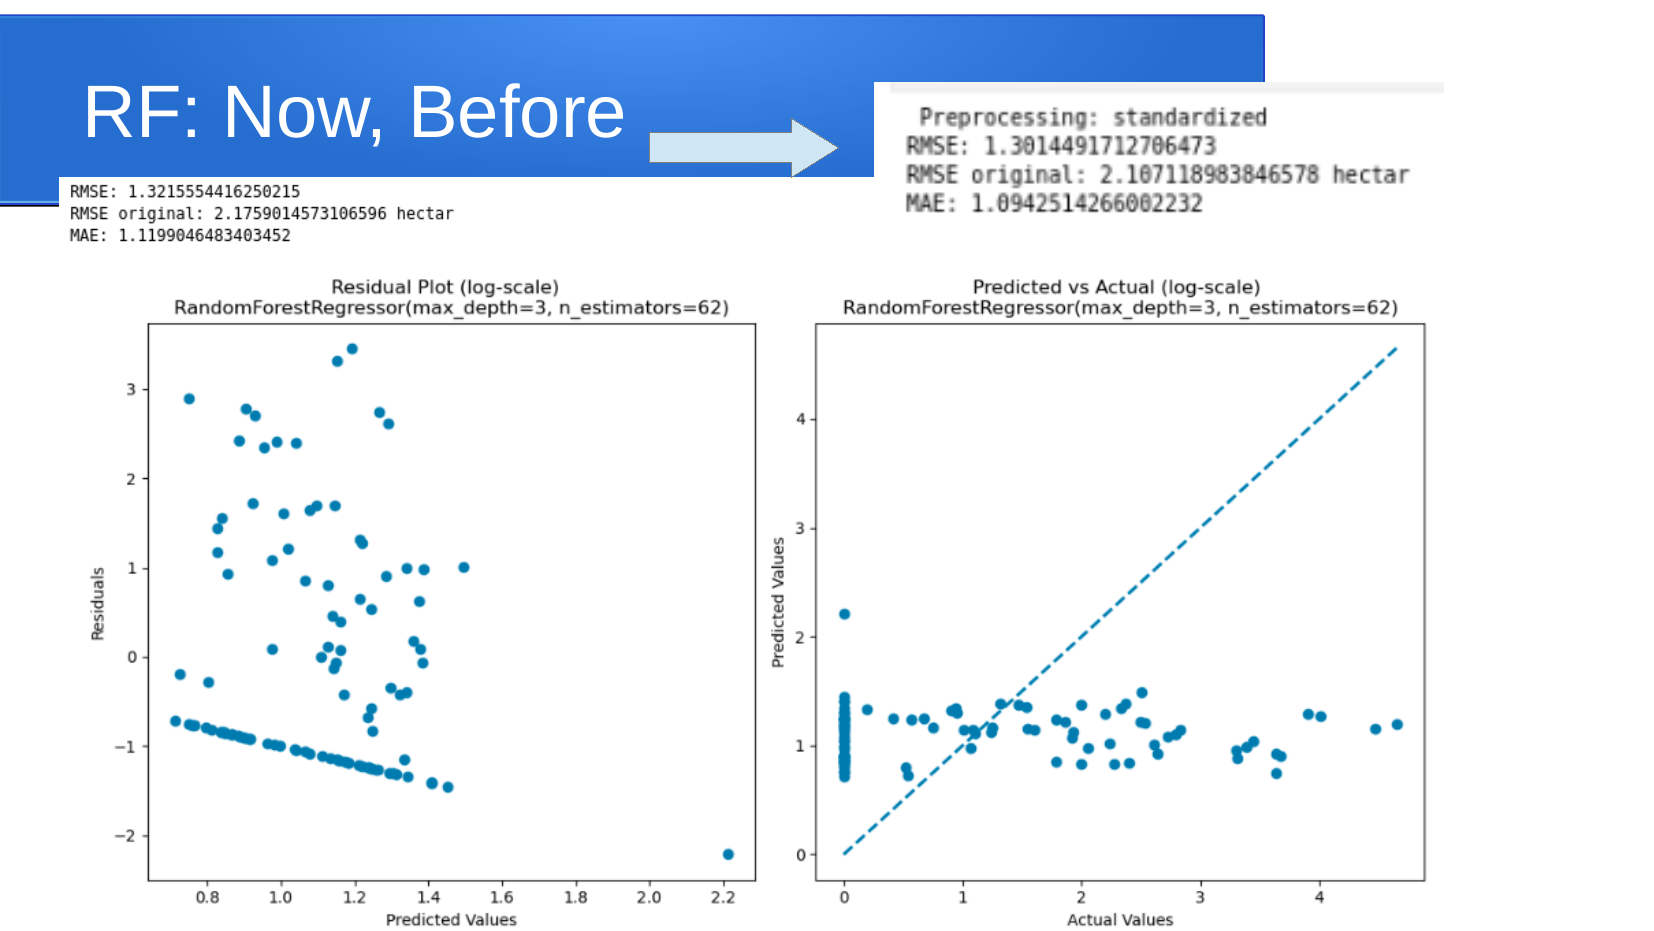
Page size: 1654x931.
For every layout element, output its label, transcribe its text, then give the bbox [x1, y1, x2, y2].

text_box [649, 118, 839, 178]
title RF: Now, Before [82, 35, 1235, 177]
picture [59, 82, 1466, 931]
